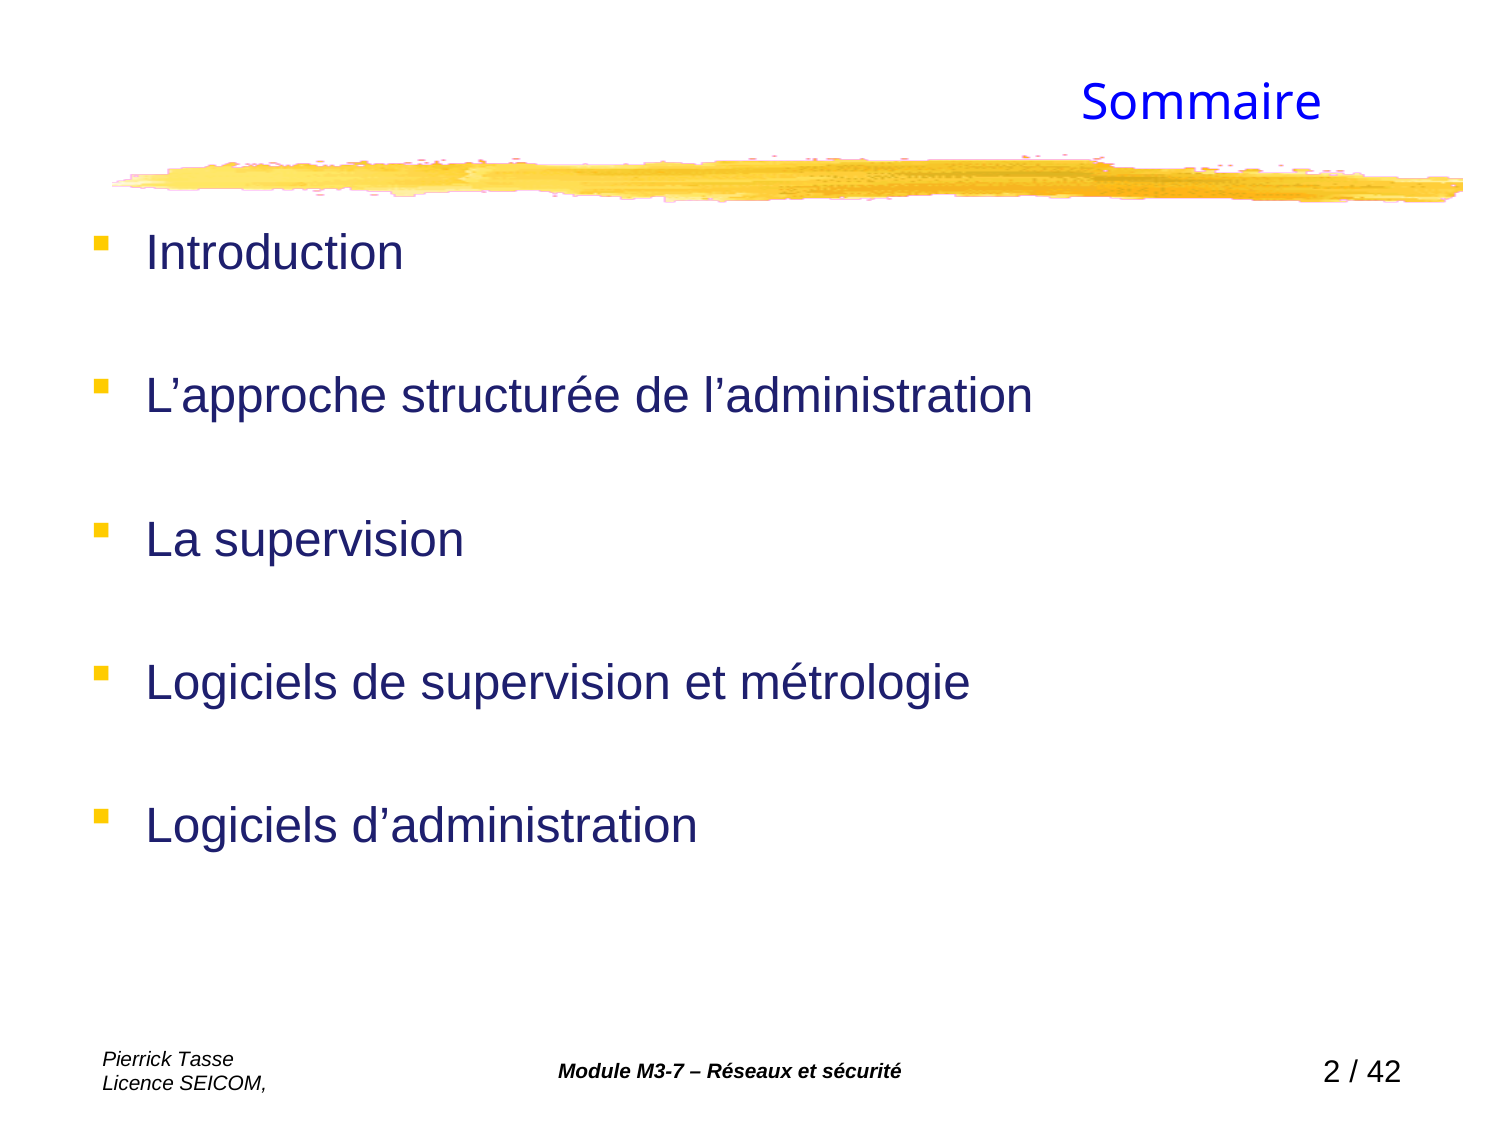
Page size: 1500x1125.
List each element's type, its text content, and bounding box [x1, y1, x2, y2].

picture [112, 149, 1463, 213]
title Sommaire [62, 37, 1338, 138]
list Introduction L’approche structurée de l’administration La supervision Logiciels de supervision et métrologie Logiciels d’administration [74, 212, 1417, 865]
